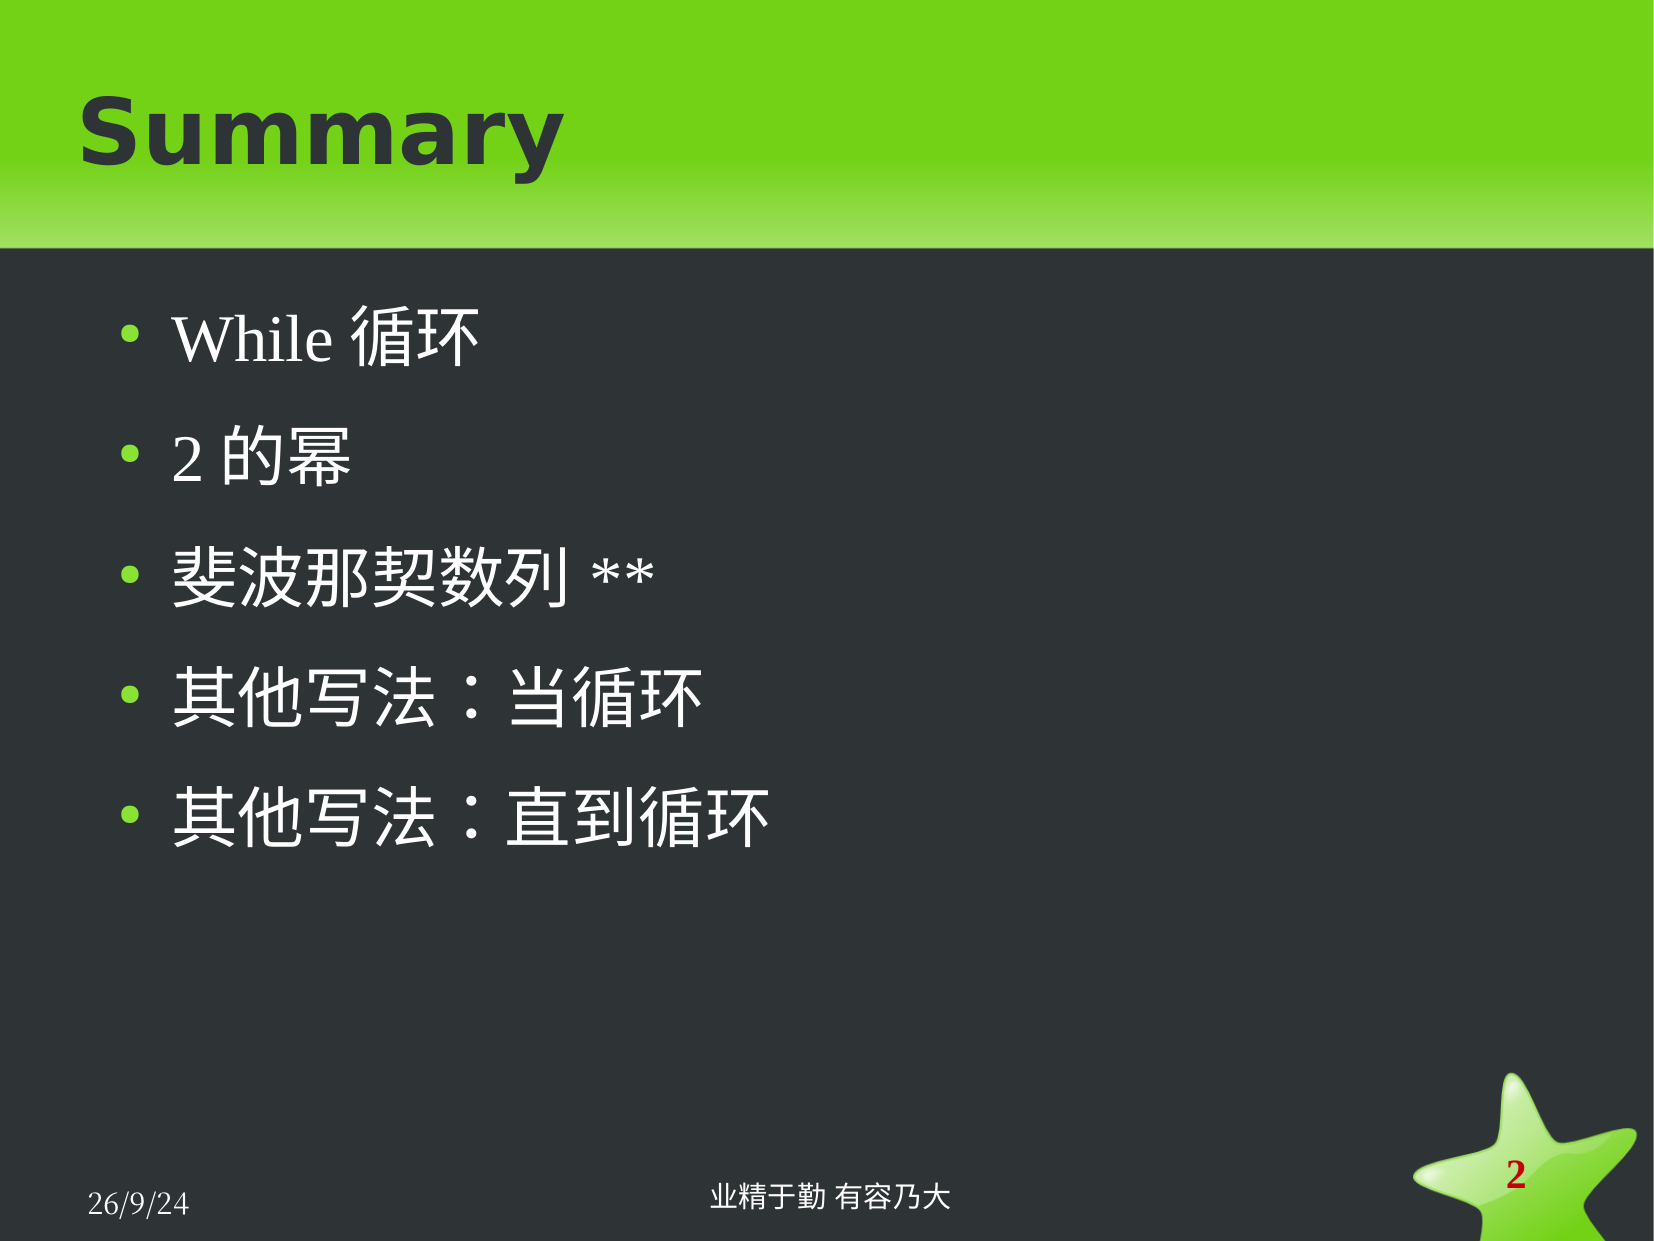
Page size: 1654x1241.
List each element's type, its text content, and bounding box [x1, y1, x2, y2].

title Summary [76, 29, 1565, 237]
list While循环 2的幂 斐波那契数列** 其他写法：当循环 其他写法：直到循环 [82, 290, 1571, 1109]
picture [0, 0, 1654, 1241]
